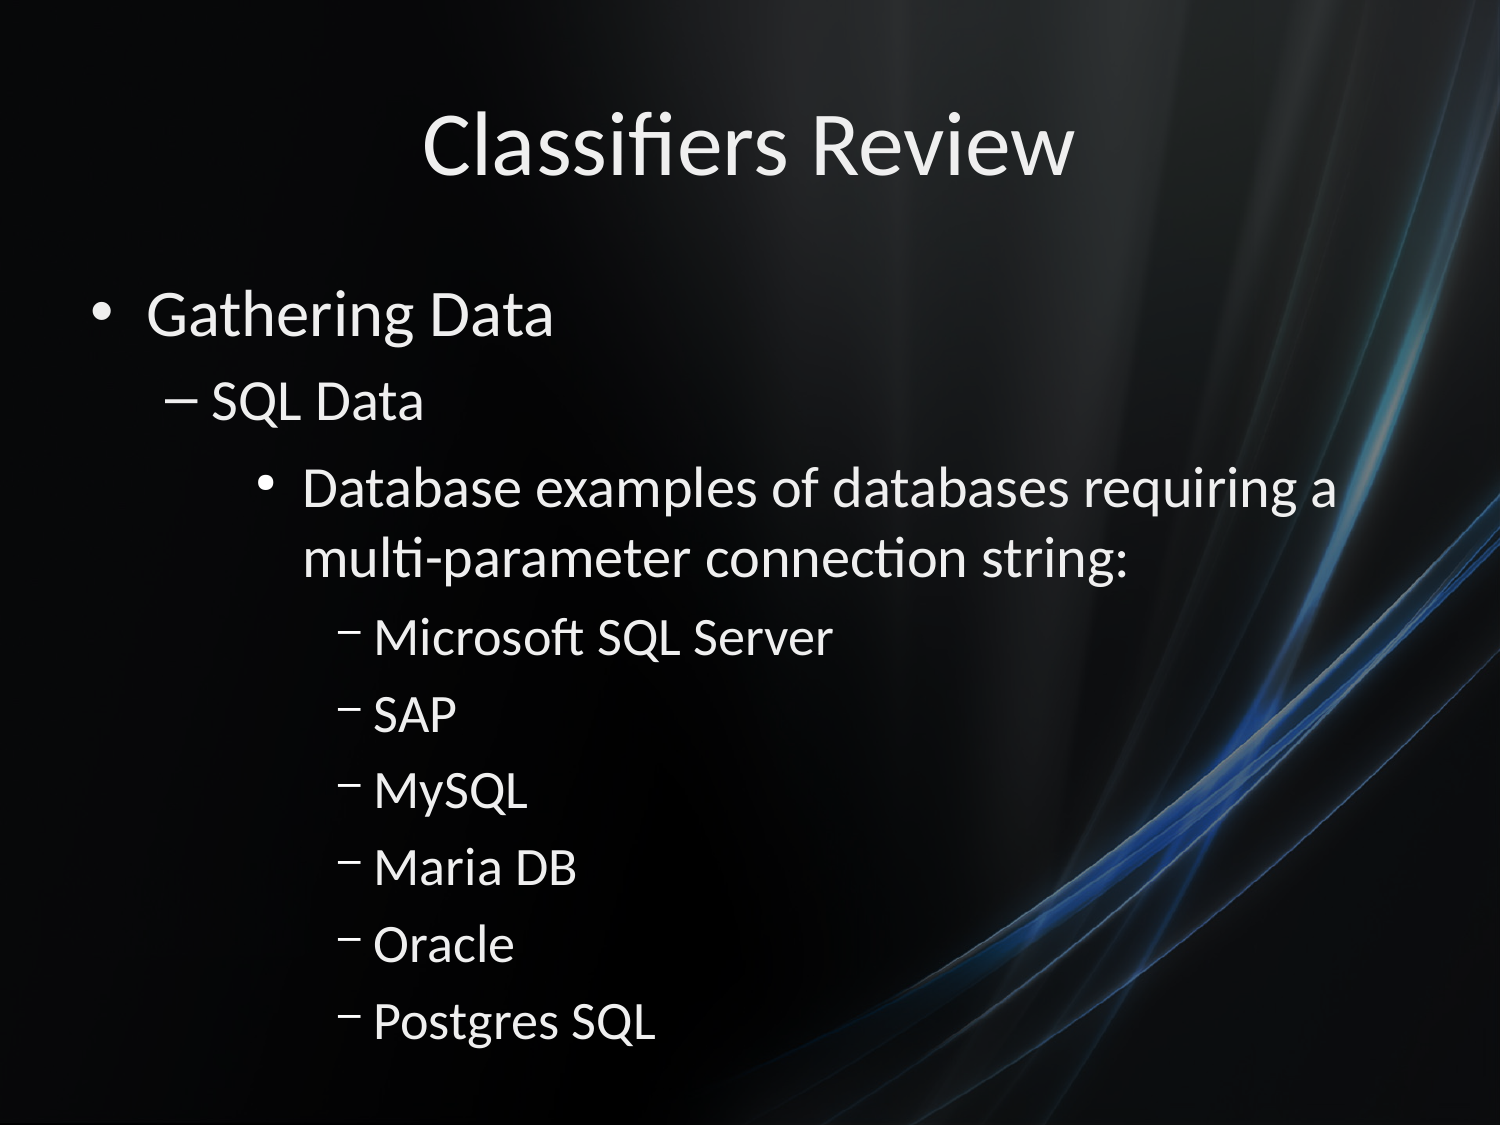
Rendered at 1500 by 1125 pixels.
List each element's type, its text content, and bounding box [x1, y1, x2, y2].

title Classifiers Review [75, 45, 1425, 233]
list Gathering Data SQL Data Database examples of databases requiring a multi-parameter connection string: Microsoft SQL Server SAP MySQL Maria DB Oracle Postgres SQL [75, 262, 1425, 1005]
picture [0, 0, 1500, 1125]
